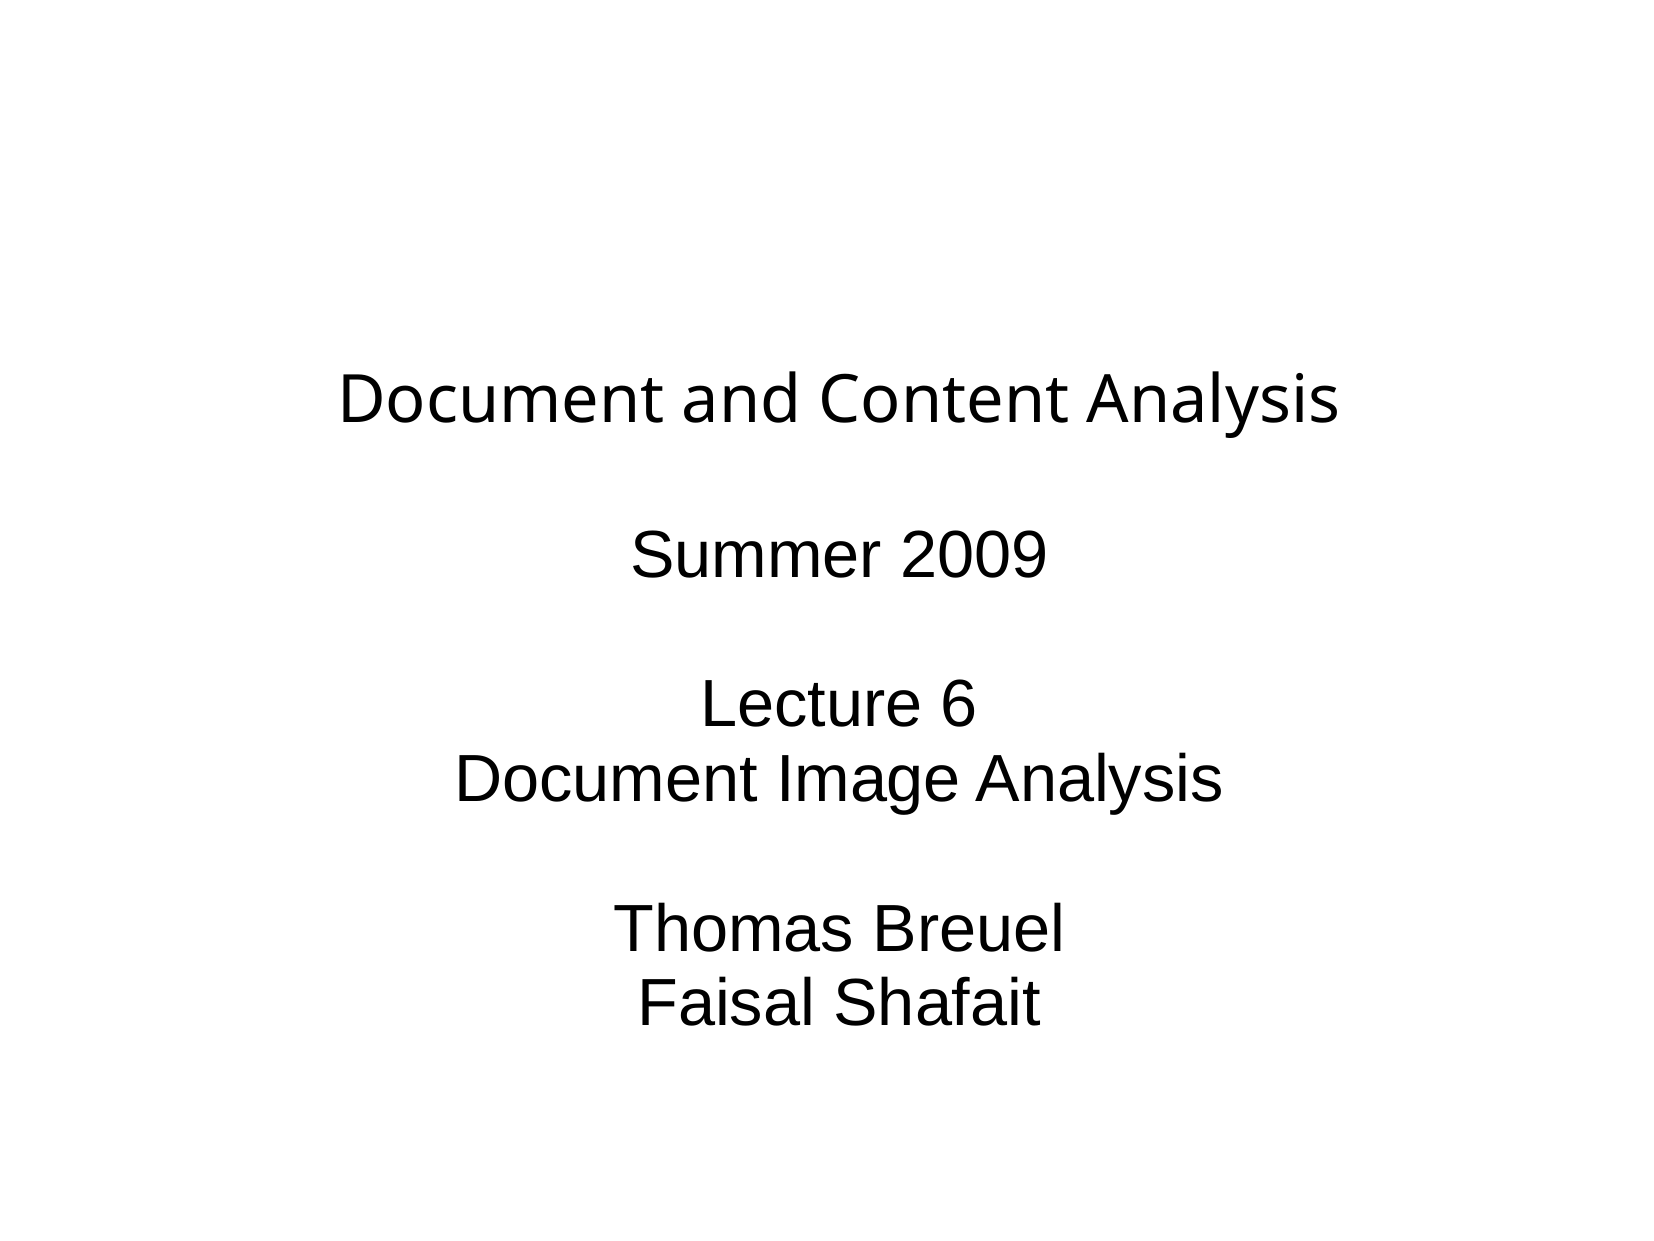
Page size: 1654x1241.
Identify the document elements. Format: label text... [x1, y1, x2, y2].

subtitle Document and Content Analysis Summer 2009 Lecture 6 Document Image Analysis Thomas Breuel Faisal Shafait [25, 226, 1654, 1166]
